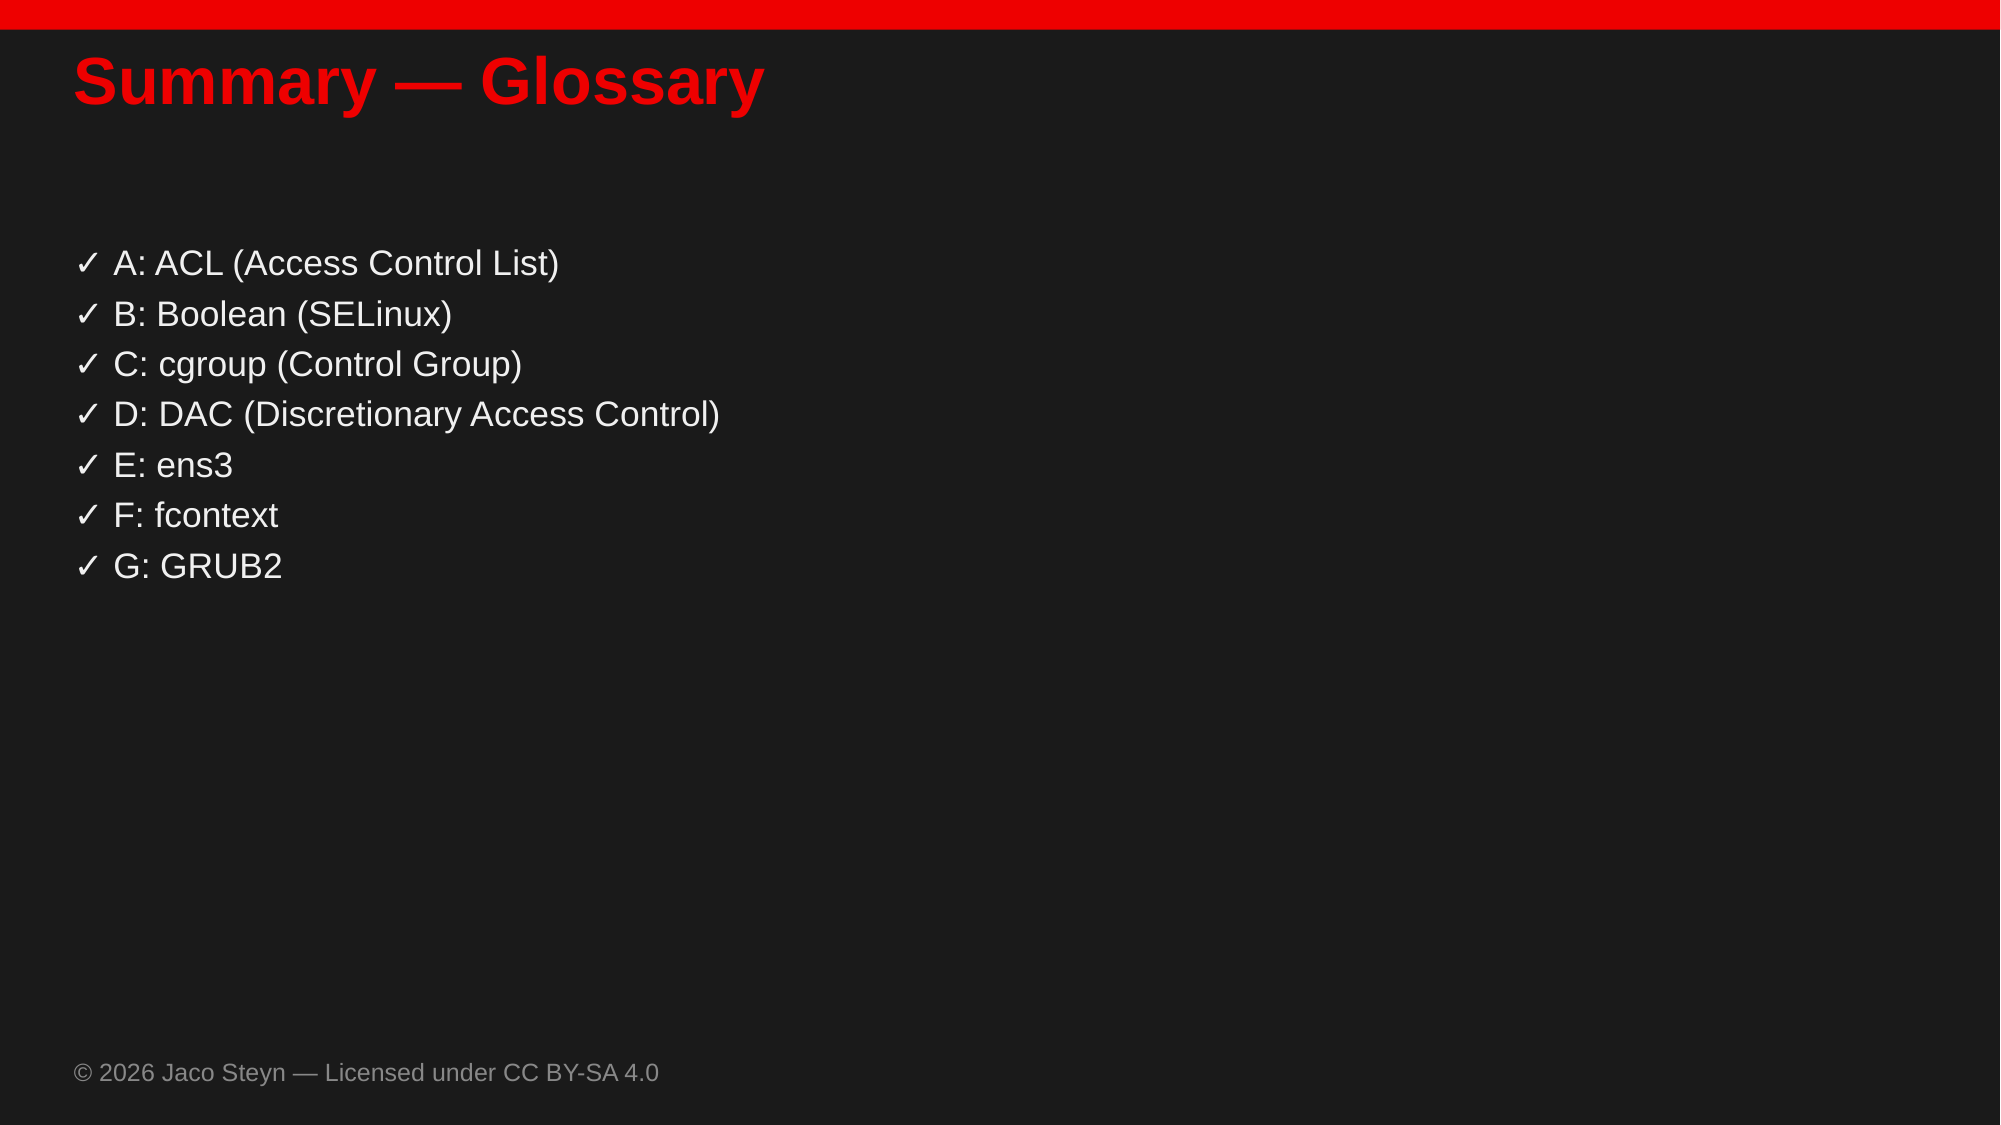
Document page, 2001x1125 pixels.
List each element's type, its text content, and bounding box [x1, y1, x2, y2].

text_box ✓ A: ACL (Access Control List) ✓ B: Boolean (SELinux) ✓ C: cgroup (Control Group) ✓ D: DAC (Discretionary Access Control) ✓ E: ens3 ✓ F: fcontext ✓ G: GRUB2 [59, 236, 1942, 1037]
text_box [0, 0, 2001, 30]
text_box Summary — Glossary [59, 36, 1942, 208]
text_box © 2026 Jaco Steyn — Licensed under CC BY-SA 4.0 [59, 1051, 1942, 1093]
